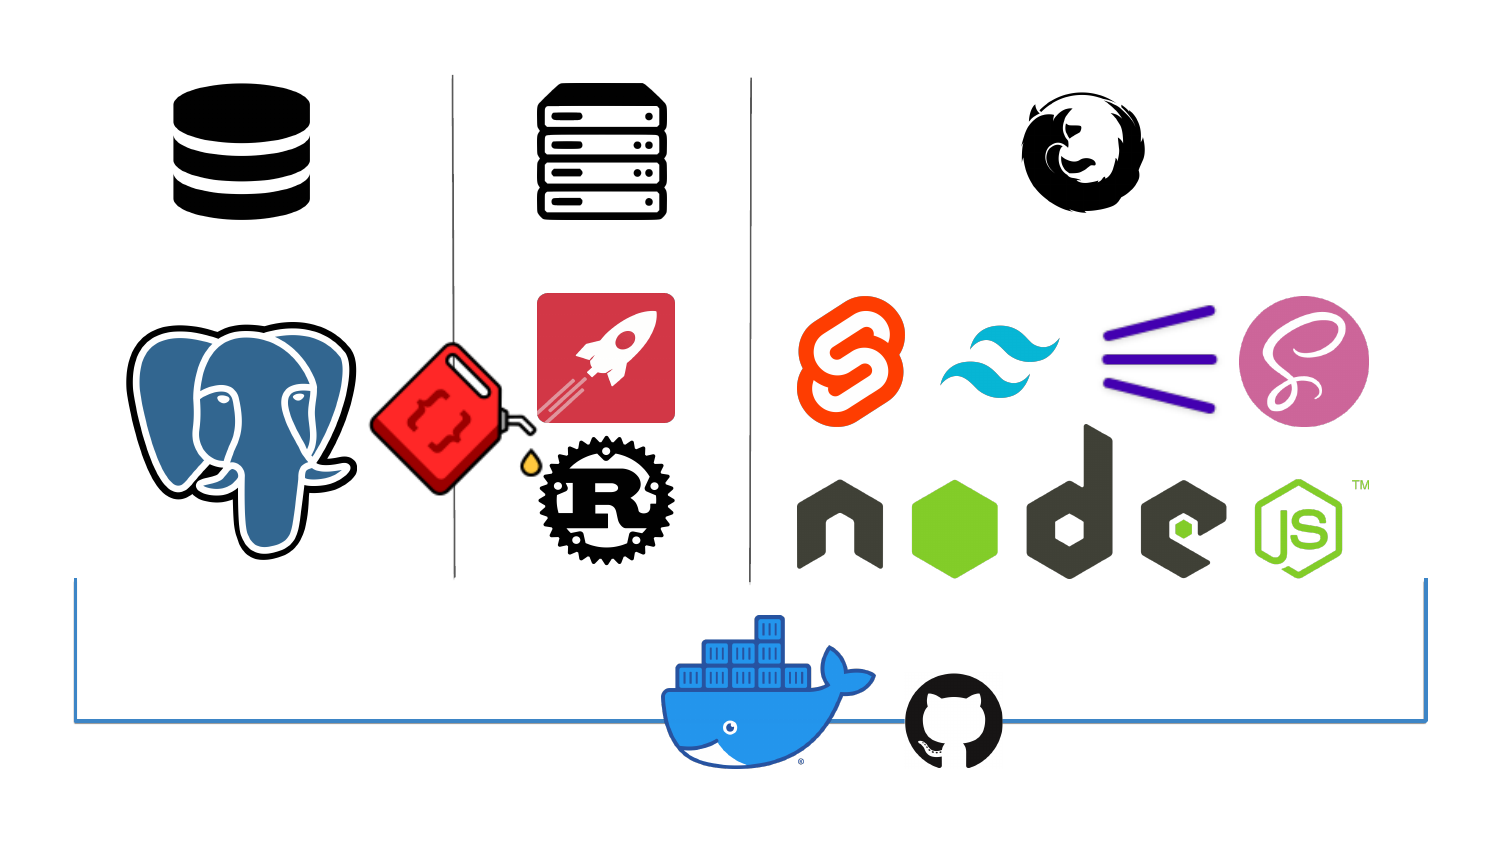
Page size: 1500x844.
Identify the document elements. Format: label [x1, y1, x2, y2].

picture [126, 293, 675, 566]
picture [661, 615, 876, 769]
picture [797, 296, 1369, 579]
picture [164, 74, 319, 229]
picture [904, 672, 1003, 769]
picture [537, 83, 667, 220]
picture [1018, 87, 1148, 217]
